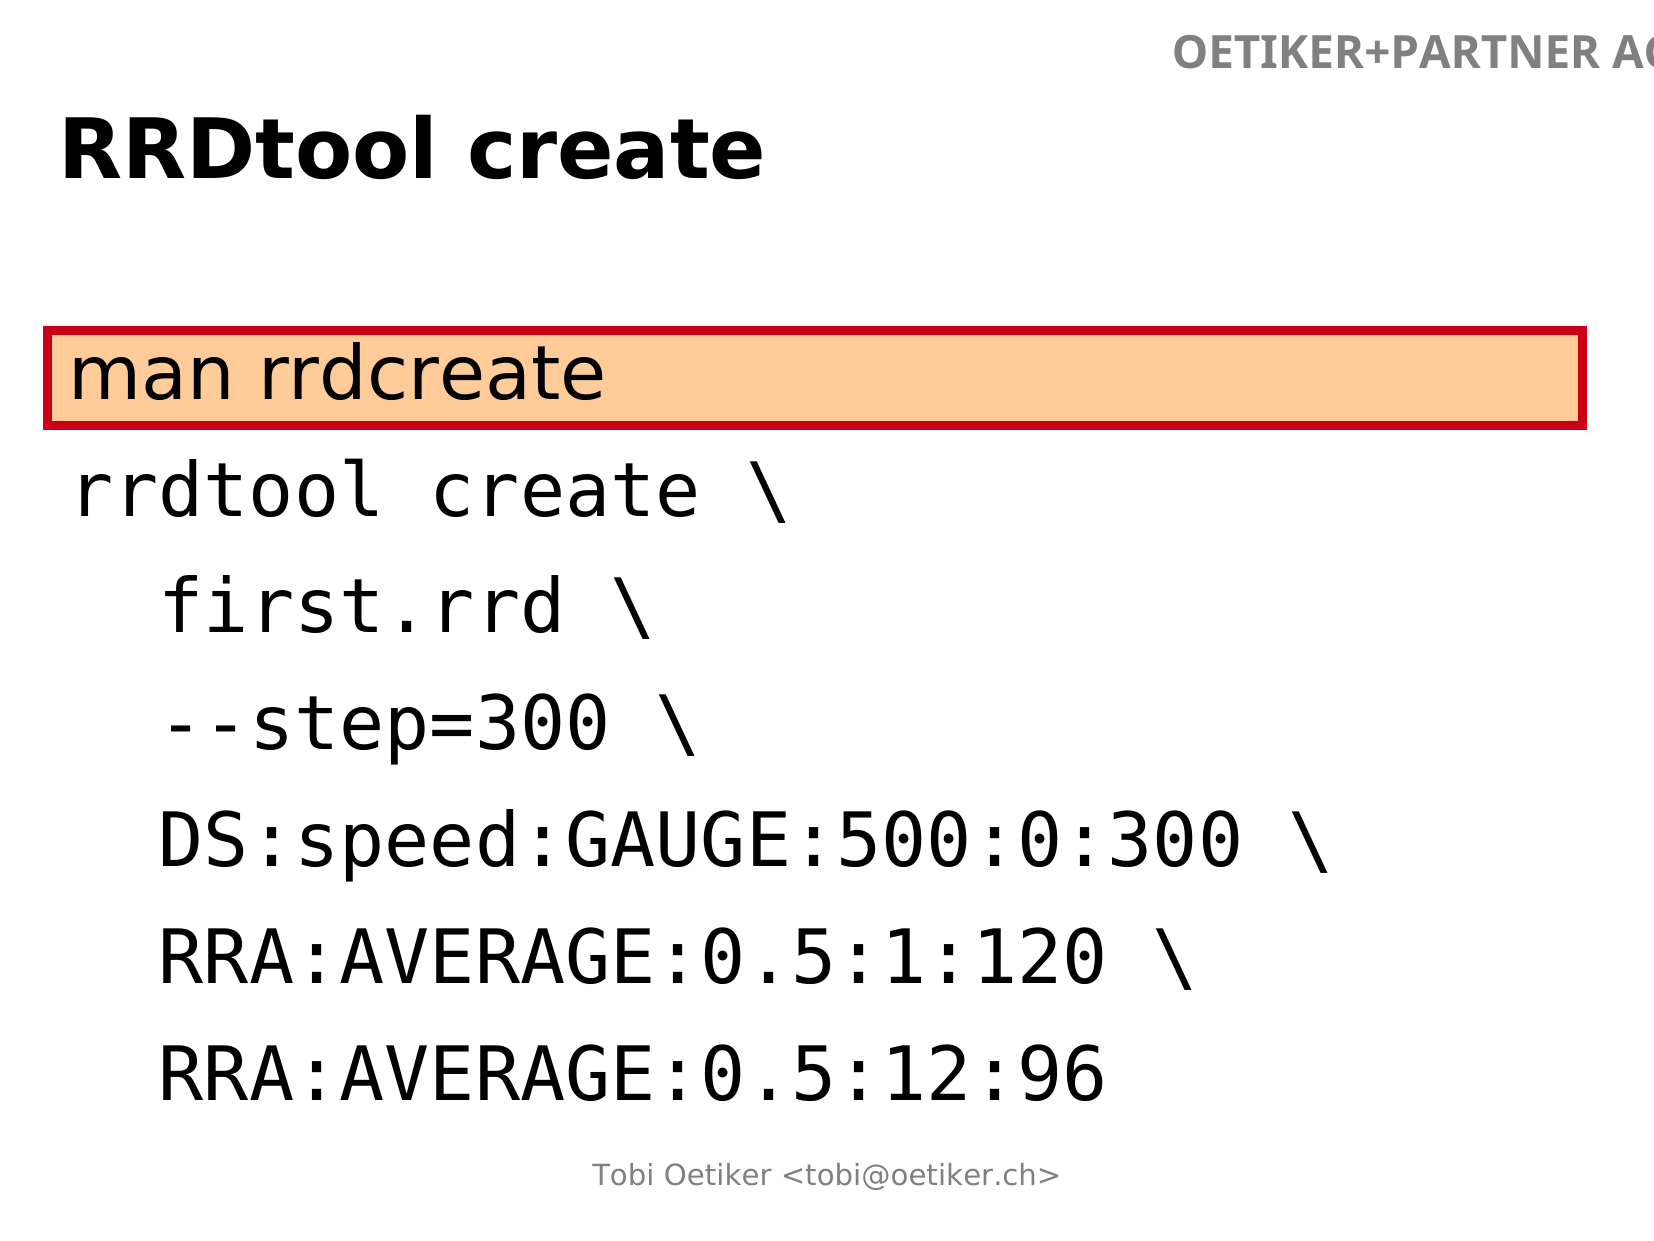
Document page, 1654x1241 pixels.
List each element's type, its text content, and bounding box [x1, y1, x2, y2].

text_box [1571, 330, 1583, 426]
list man rrdcreate rrdtool create \ first.rrd \ --step=300 \ DS:speed:GAUGE:500:0:300 \ RRA:AVERAGE:0.5:1:120 \ RRA:AVERAGE:0.5:12:96 [50, 329, 1571, 1119]
title RRDtool create [59, 75, 1607, 225]
